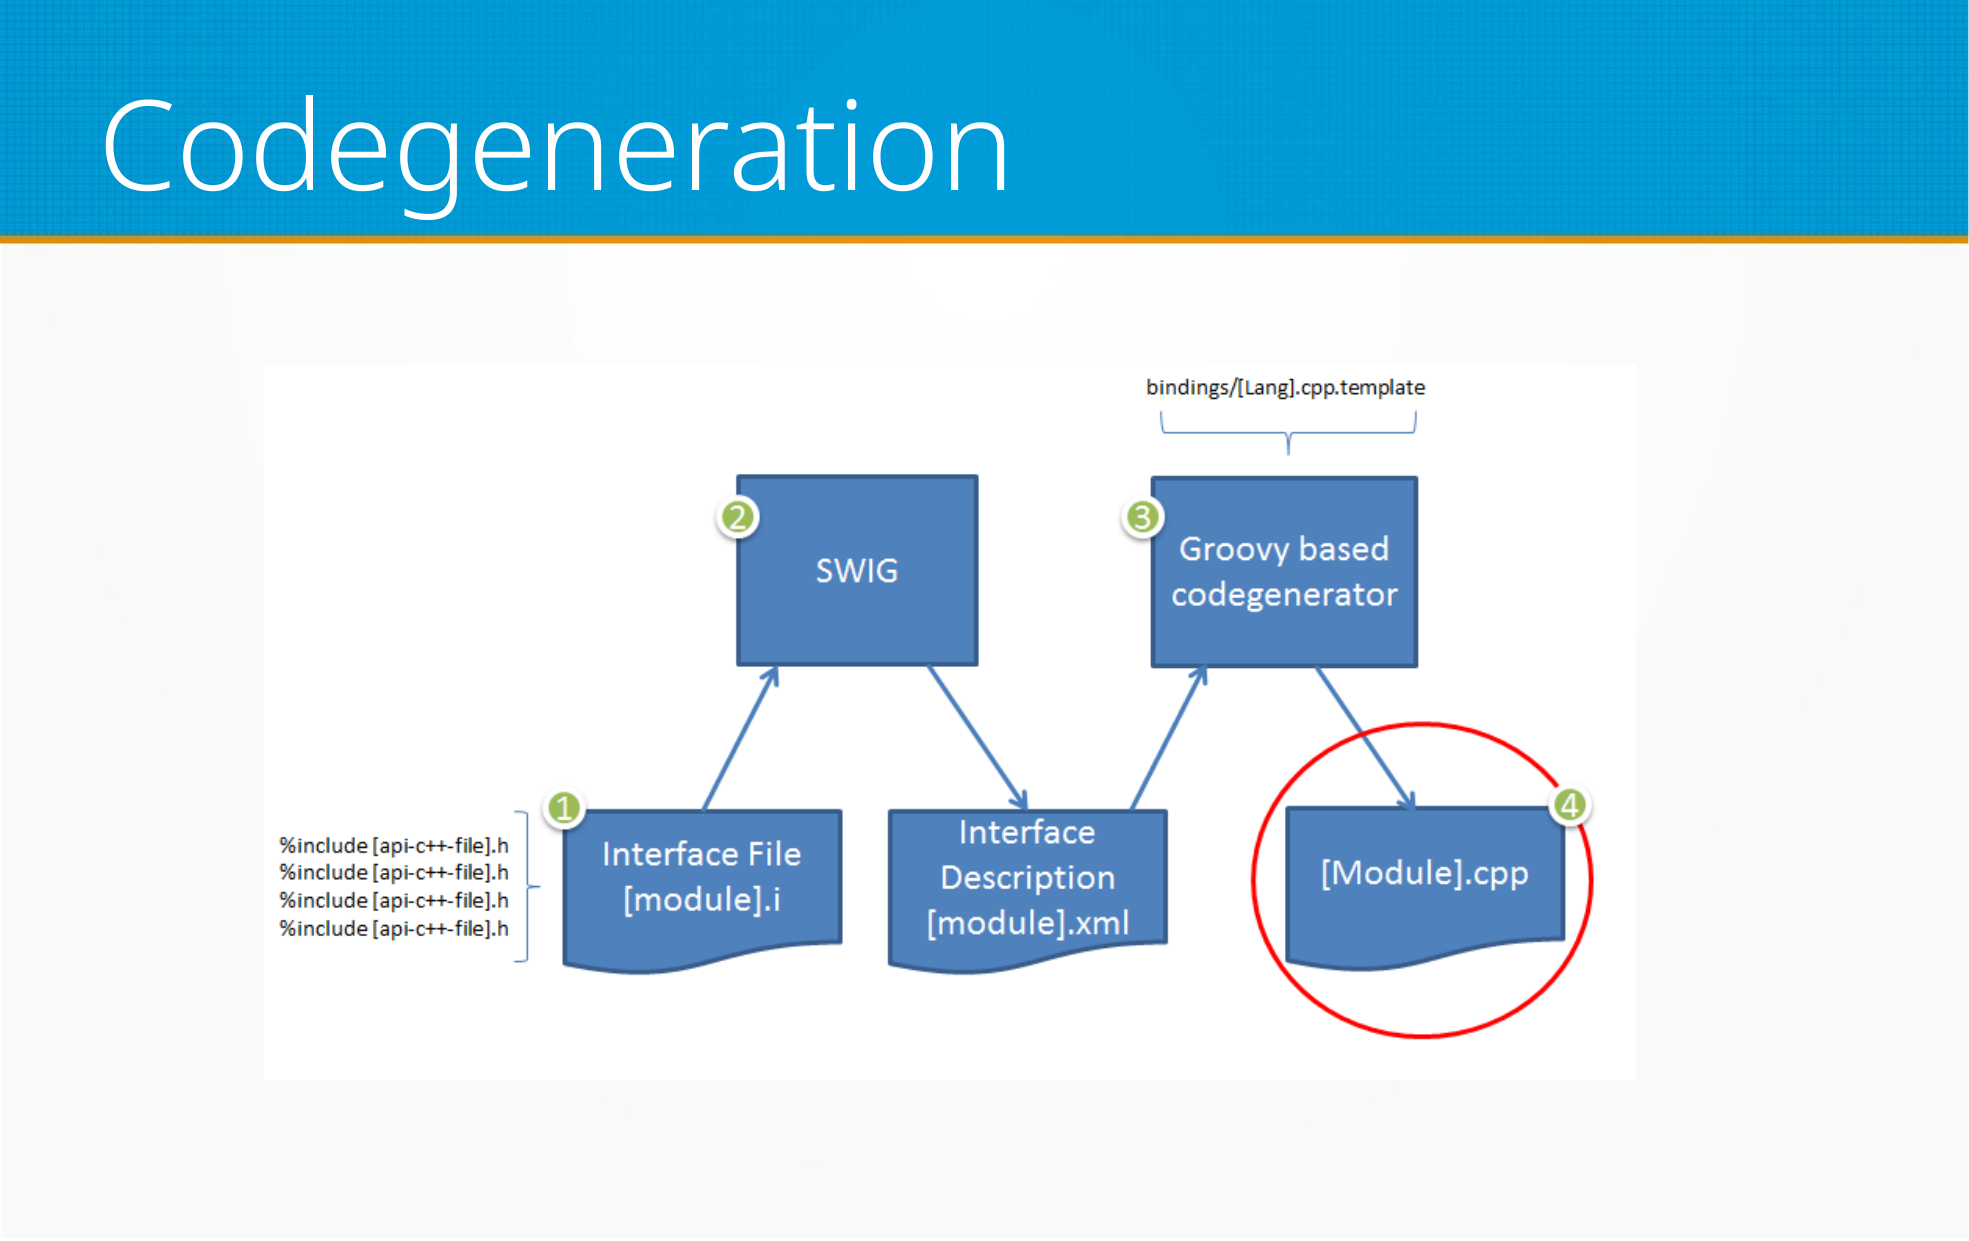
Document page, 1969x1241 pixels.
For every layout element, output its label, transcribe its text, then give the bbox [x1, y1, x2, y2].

title Codegeneration [98, 19, 1870, 227]
picture [0, 233, 1969, 1241]
